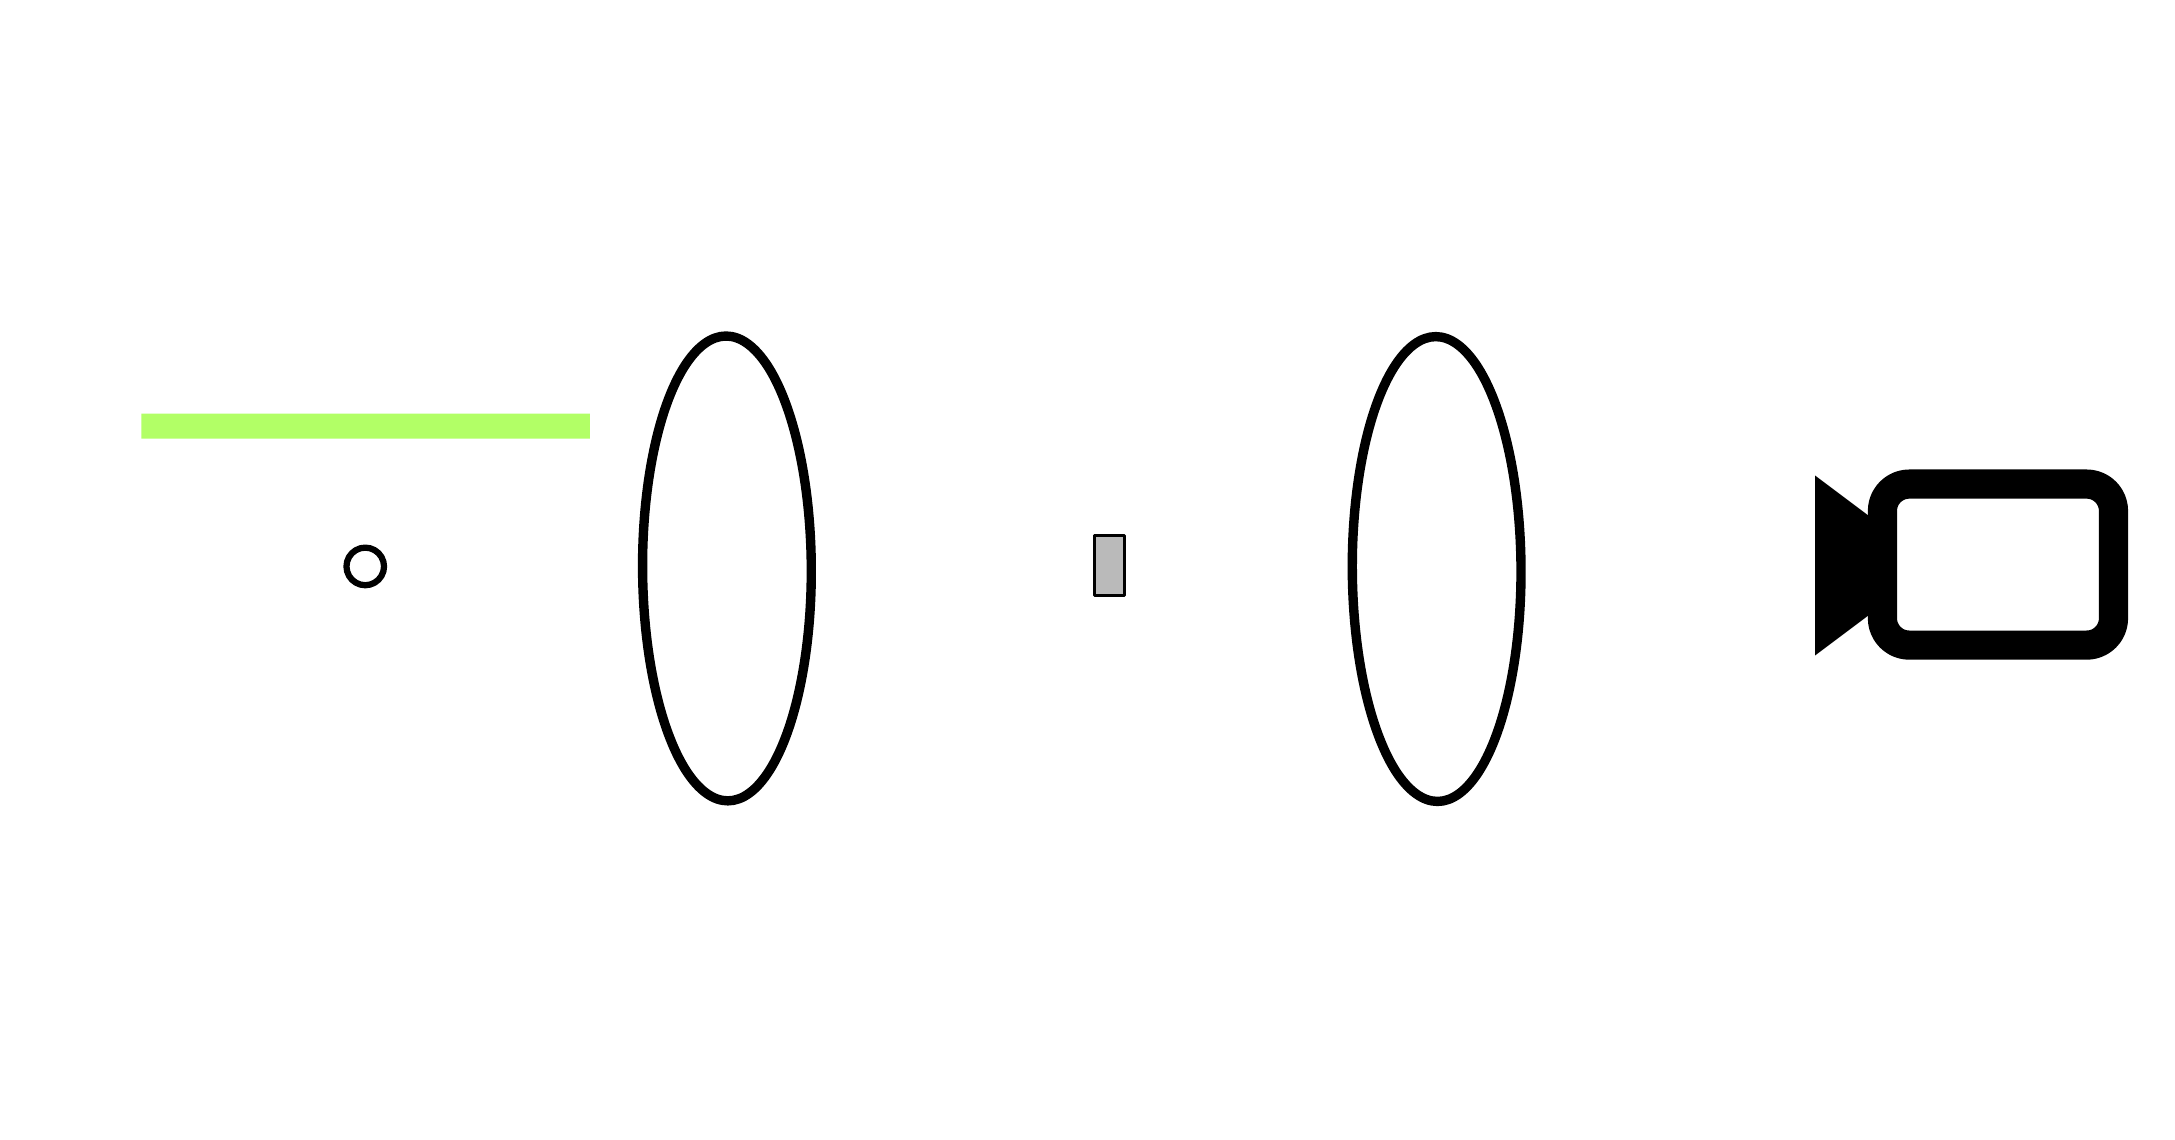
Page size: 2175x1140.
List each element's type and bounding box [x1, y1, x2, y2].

text_box [1352, 336, 1522, 802]
text_box [1815, 475, 1876, 656]
text_box [1882, 484, 2114, 646]
text_box [642, 336, 812, 801]
text_box [1094, 535, 1125, 596]
